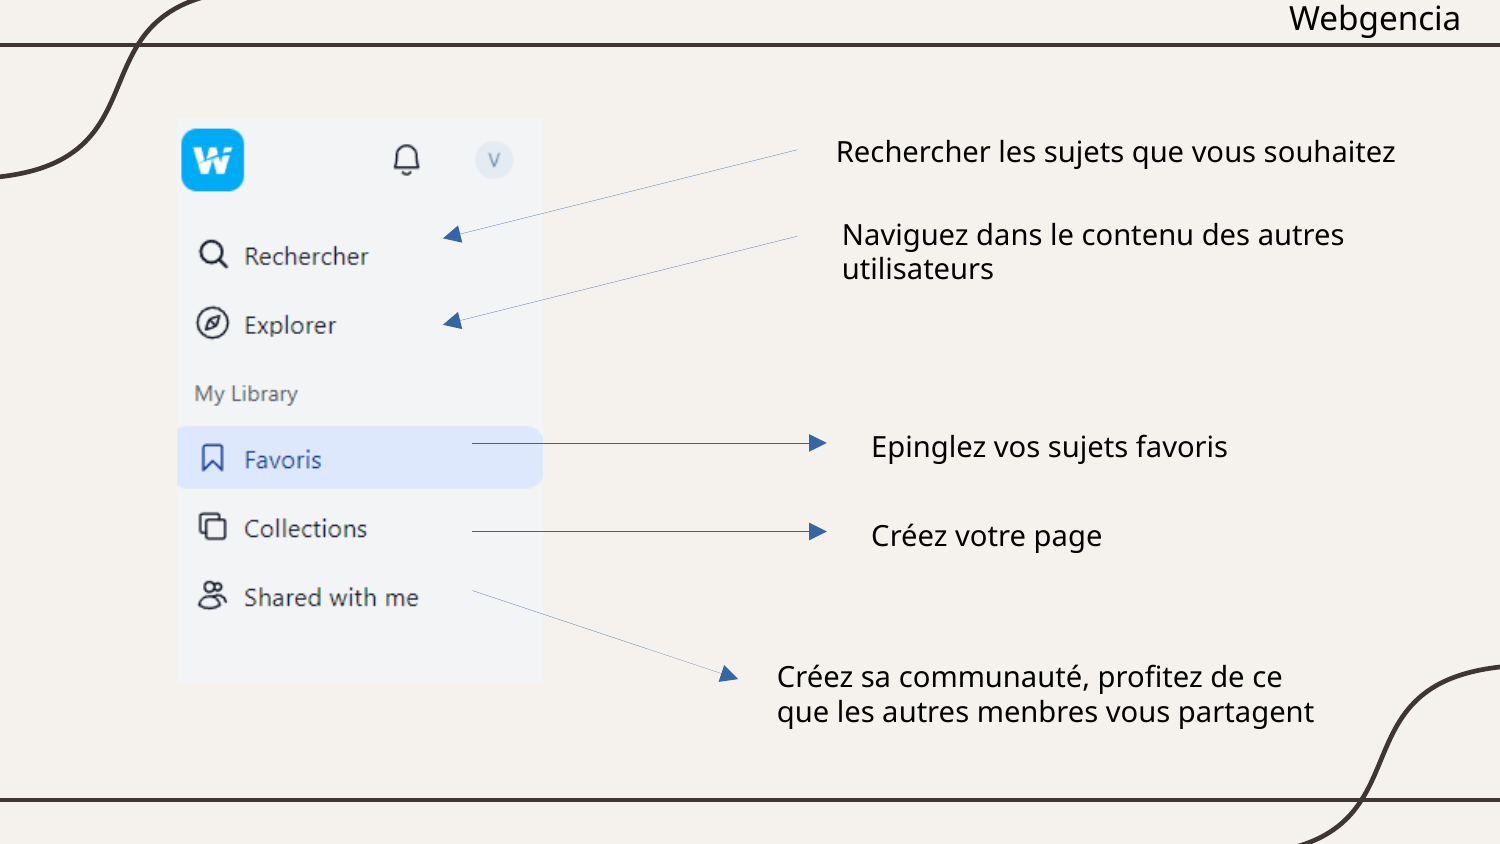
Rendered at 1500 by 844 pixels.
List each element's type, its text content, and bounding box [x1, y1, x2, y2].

text_box Webgencia [1250, 0, 1500, 42]
text_box Naviguez dans le contenu des autres utilisateurs [826, 200, 1418, 260]
text_box Epinglez vos sujets favoris [856, 413, 1447, 473]
text_box Créez sa communauté, profitez de ce que les autres menbres vous partagent [761, 643, 1353, 703]
text_box Créez votre page [856, 501, 1447, 562]
text_box Rechercher les sujets que vous souhaitez [791, 118, 1441, 178]
picture [177, 118, 543, 683]
